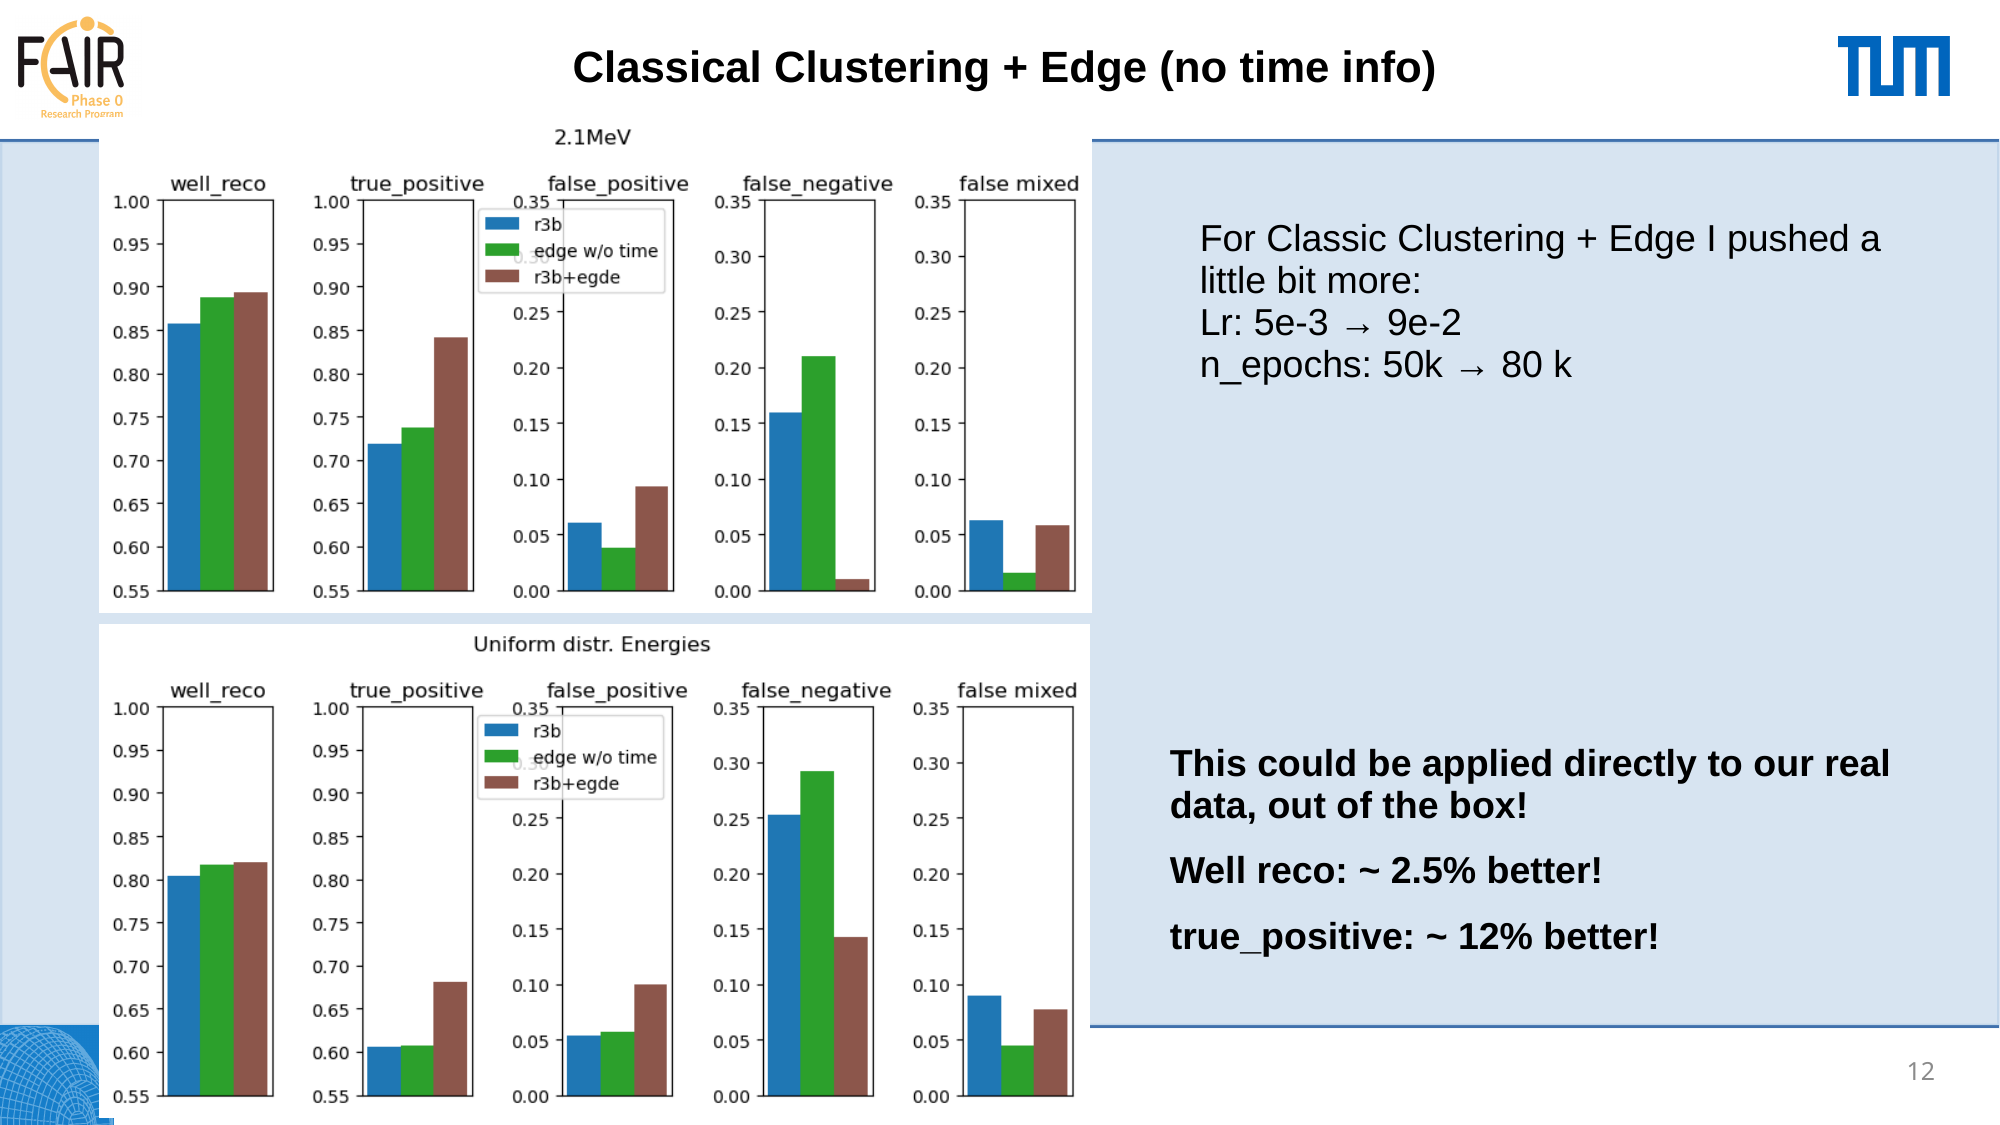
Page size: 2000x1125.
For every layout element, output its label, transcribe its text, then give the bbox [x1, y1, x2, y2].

picture [0, 624, 1090, 1125]
text_box For Classic Clustering + Edge I pushed a little bit more: Lr: 5e-3 → 9e-2 n_epochs: 50k → 80 k [1185, 210, 1921, 393]
picture [15, 15, 1092, 613]
picture [1838, 36, 1950, 96]
text_box Classical Clustering + Edge (no time info) [345, 35, 1666, 100]
text_box This could be applied directly to our real data, out of the box! Well reco: ~ 2.5% better! true_positive: ~ 12% better! [1155, 735, 1966, 1019]
